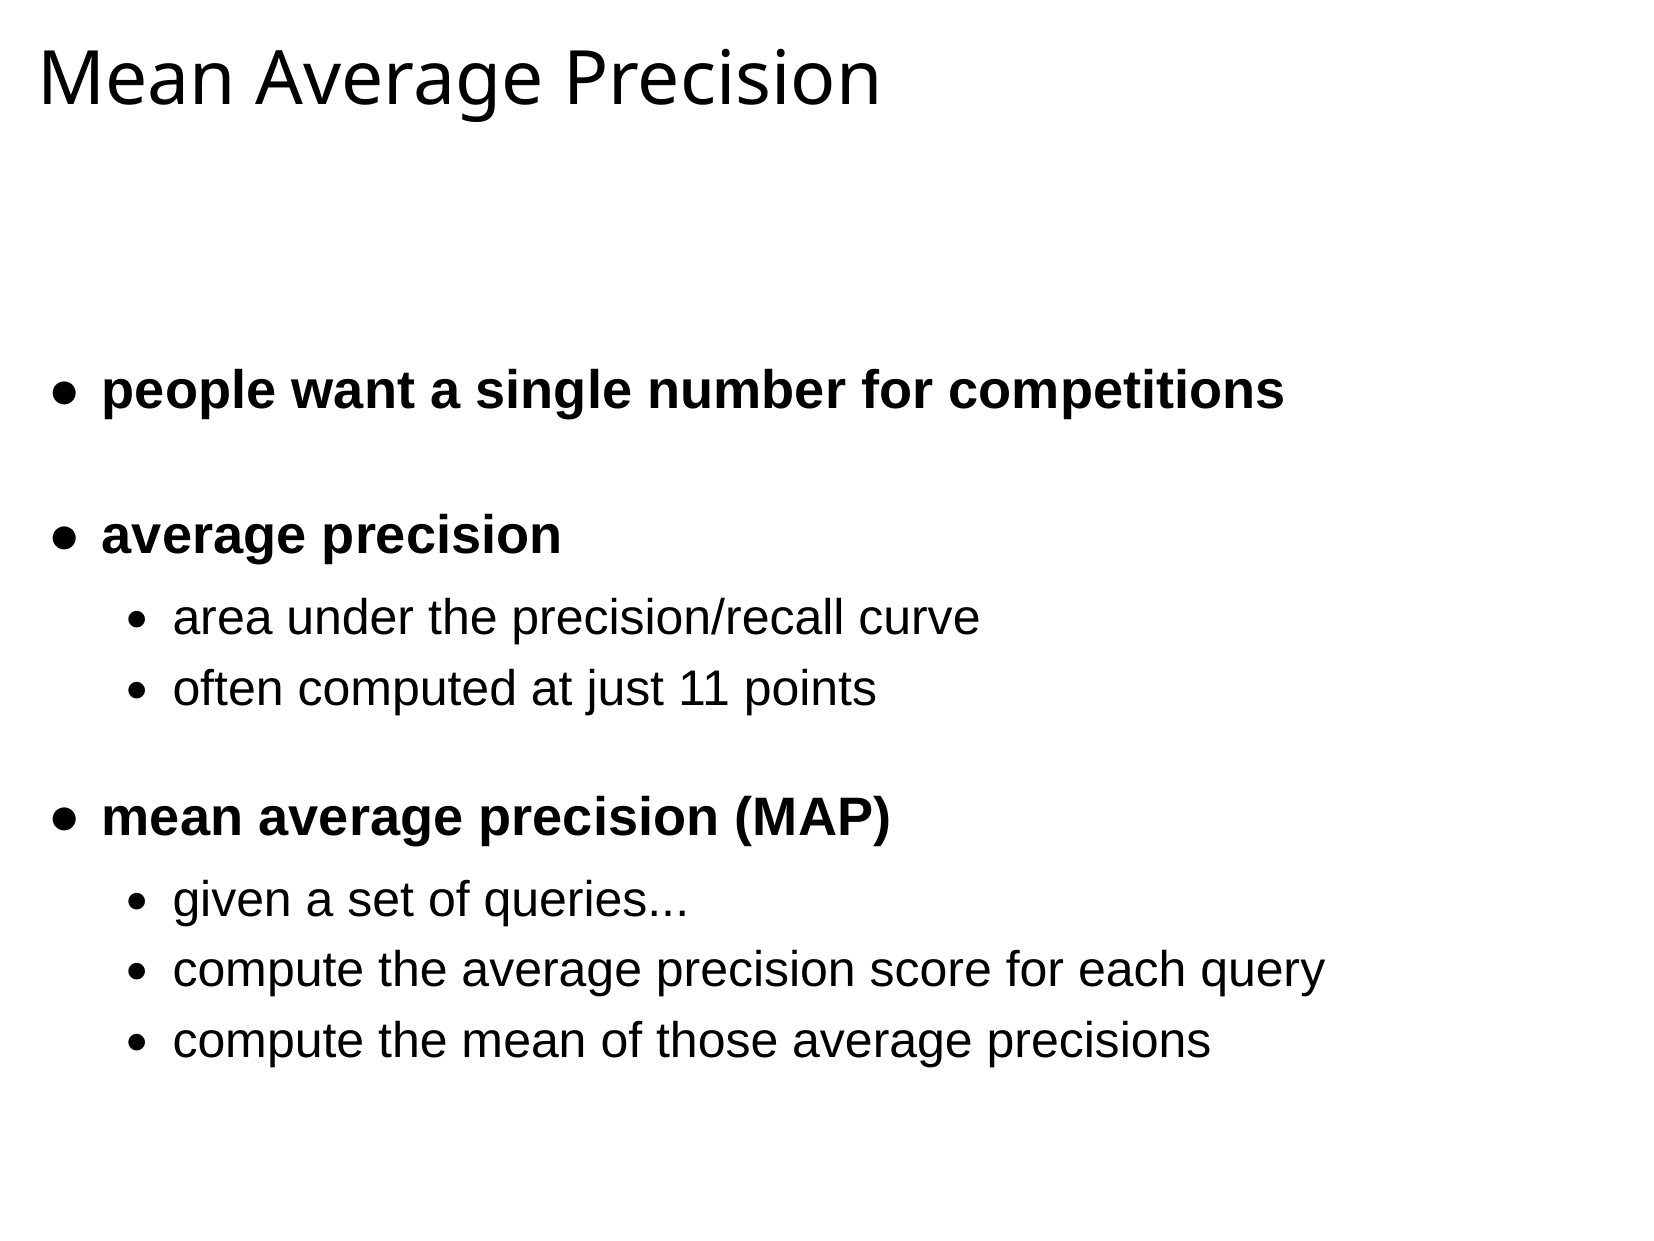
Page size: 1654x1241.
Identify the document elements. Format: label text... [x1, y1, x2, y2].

list people want a single number for competitions average precision area under the precision/recall curve often computed at just 11 points mean average precision (MAP) given a set of queries... compute the average precision score for each query compute the mean of those average precisions [30, 194, 1654, 1233]
title Mean Average Precision [37, 0, 1613, 151]
